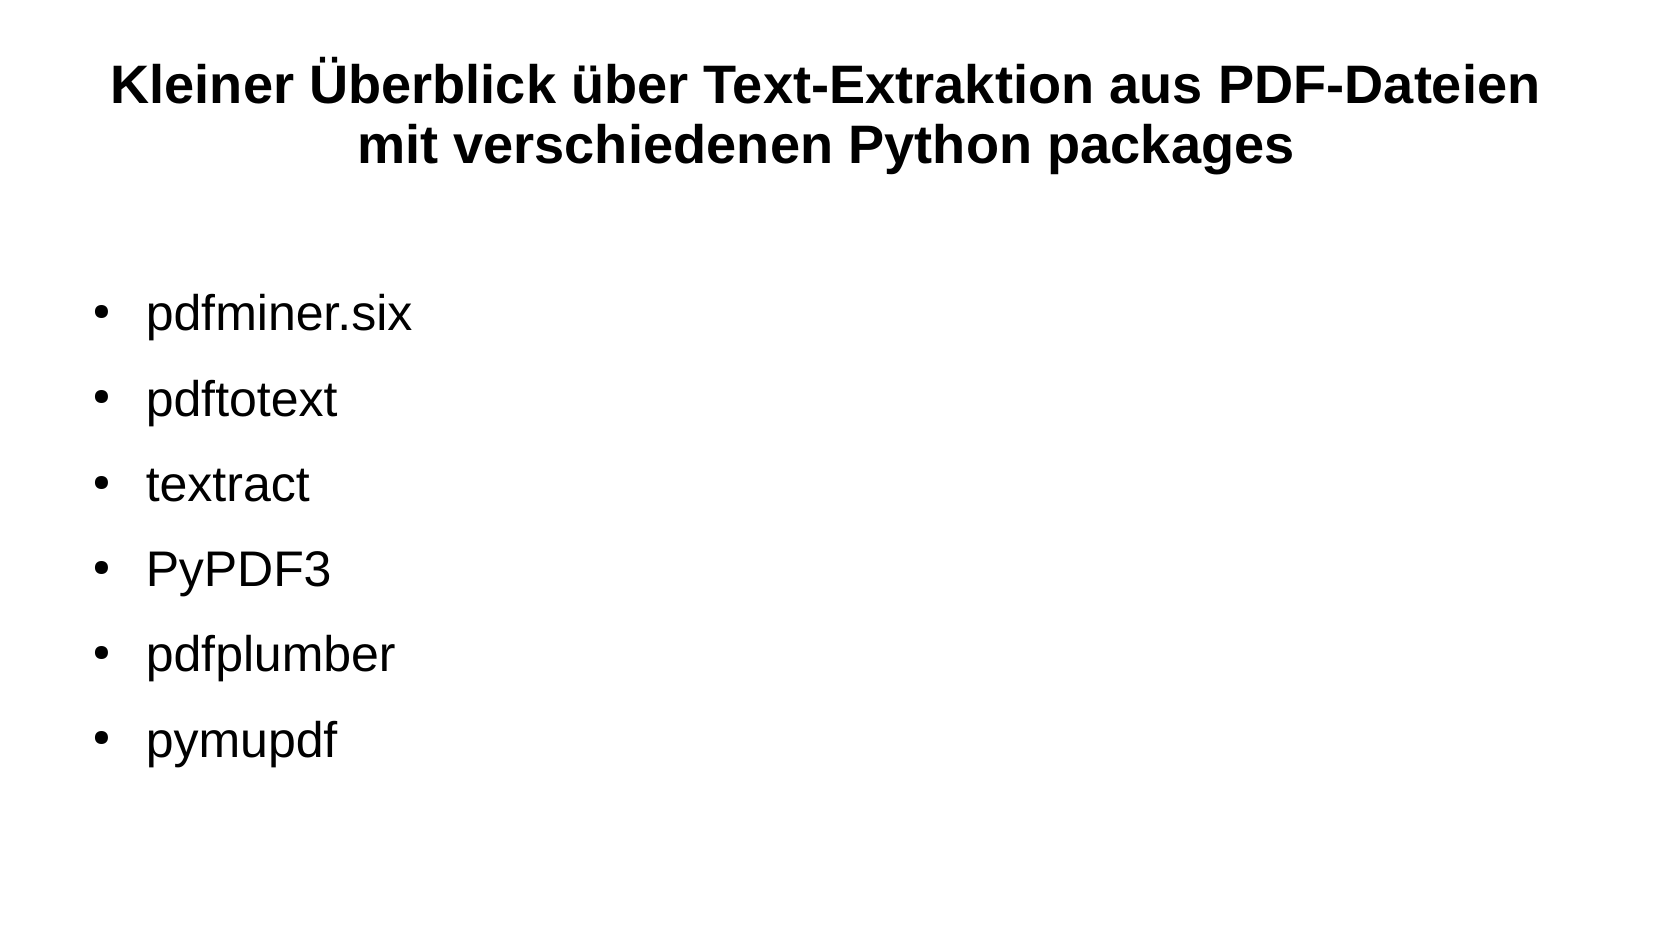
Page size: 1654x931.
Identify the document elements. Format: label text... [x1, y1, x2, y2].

title Kleiner Überblick über Text-Extraktion aus PDF-Dateien mit verschiedenen Python packages [82, 37, 1571, 193]
list pdfminer.six pdftotext textract PyPDF3 pdfplumber pymupdf [75, 285, 1564, 826]
